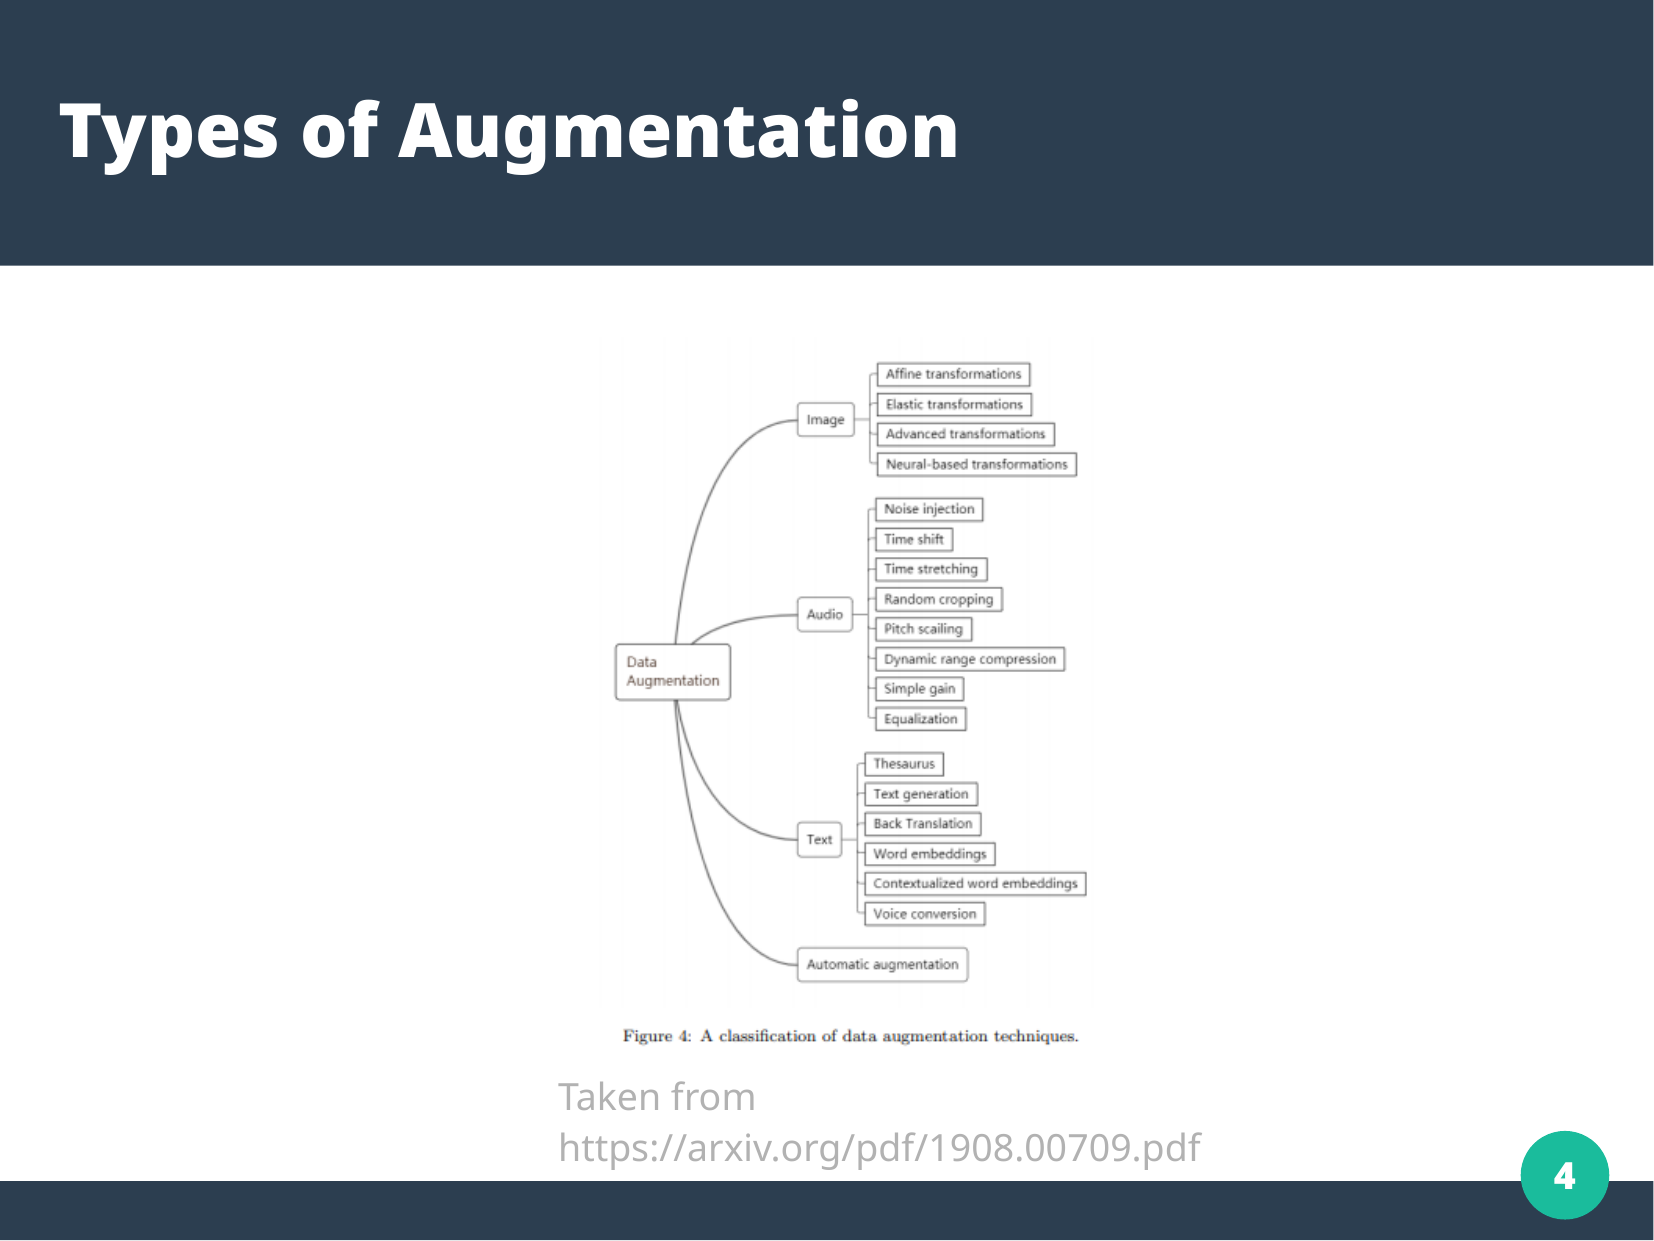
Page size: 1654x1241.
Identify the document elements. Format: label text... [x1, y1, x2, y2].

picture [597, 318, 1123, 1051]
text_box Taken from https://arxiv.org/pdf/1908.00709.pdf [543, 1062, 1323, 1209]
title Types of Augmentation [59, 49, 1595, 207]
